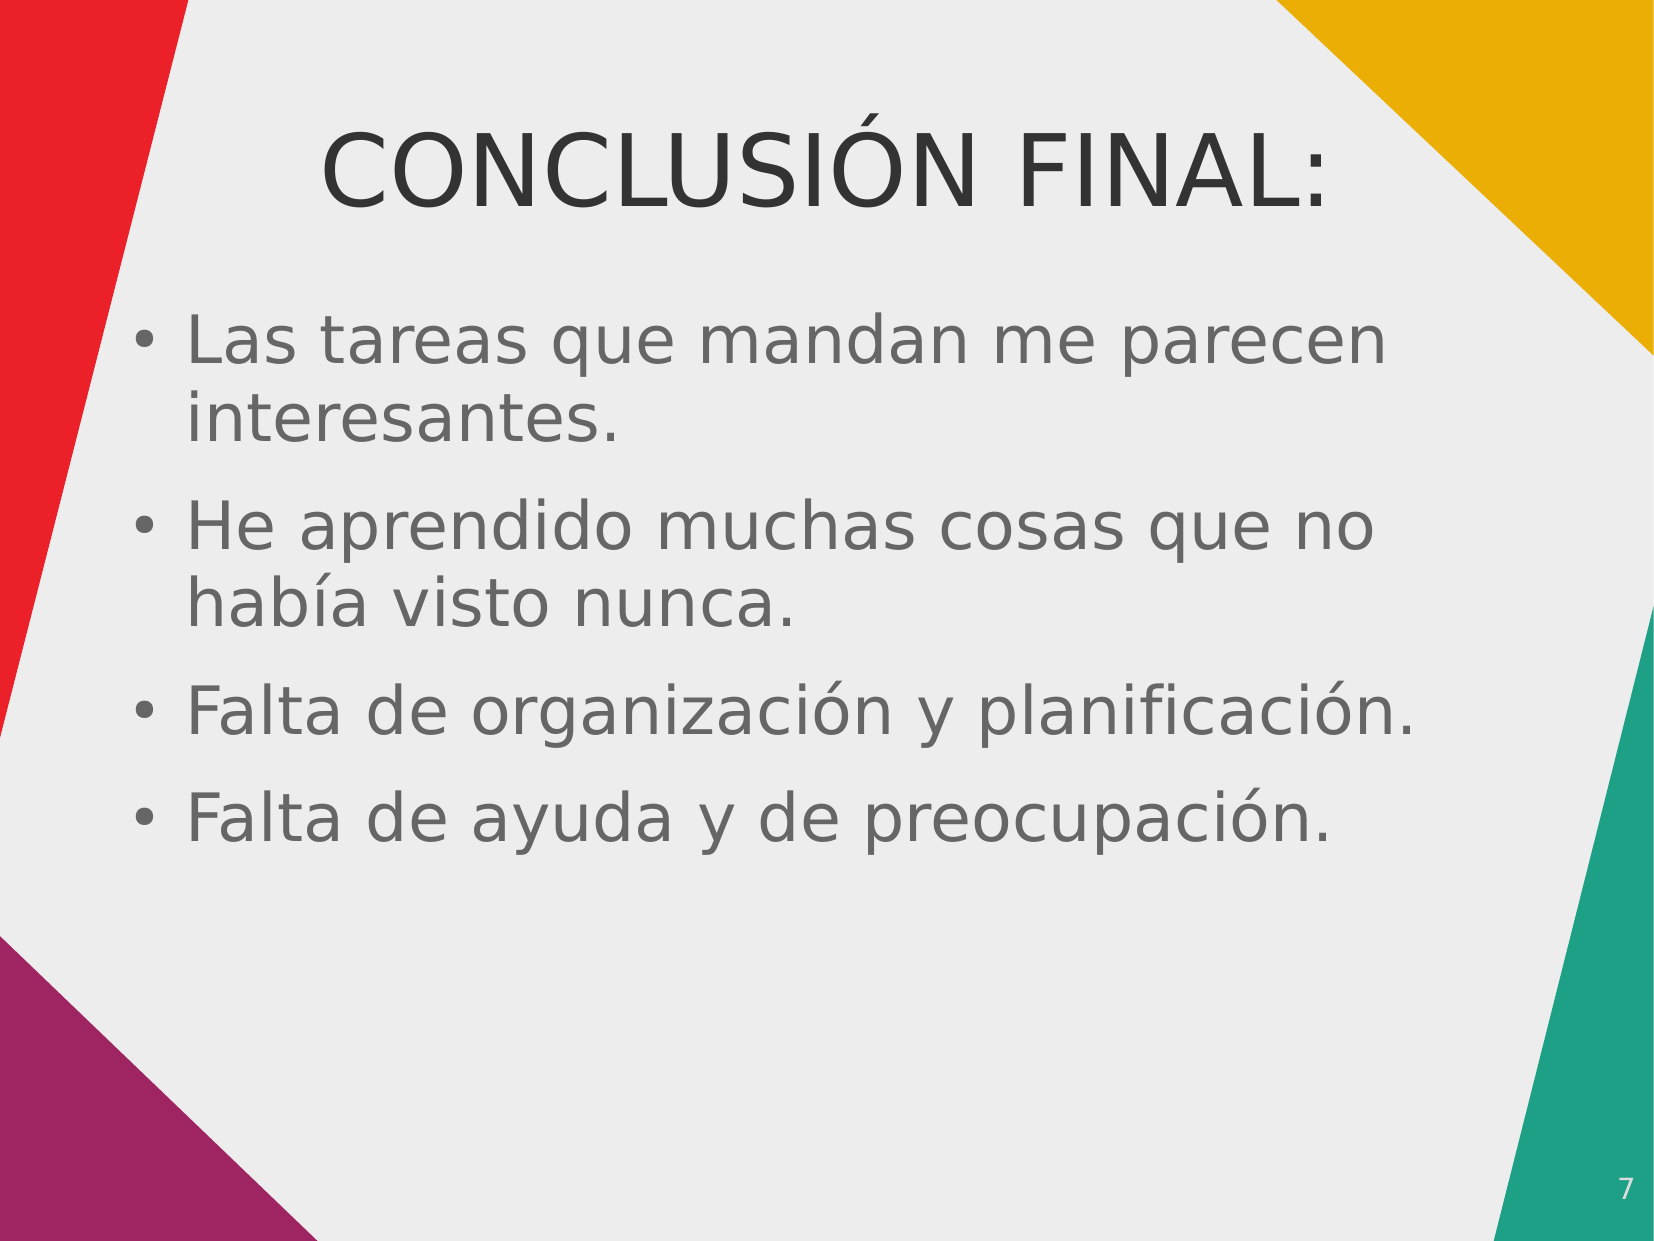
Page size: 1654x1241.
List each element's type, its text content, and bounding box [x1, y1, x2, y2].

list Las tareas que mandan me parecen interesantes. He aprendido muchas cosas que no había visto nunca. Falta de organización y planificación. Falta de ayuda y de preocupación. [114, 302, 1539, 1033]
title CONCLUSIÓN FINAL: [114, 73, 1539, 271]
